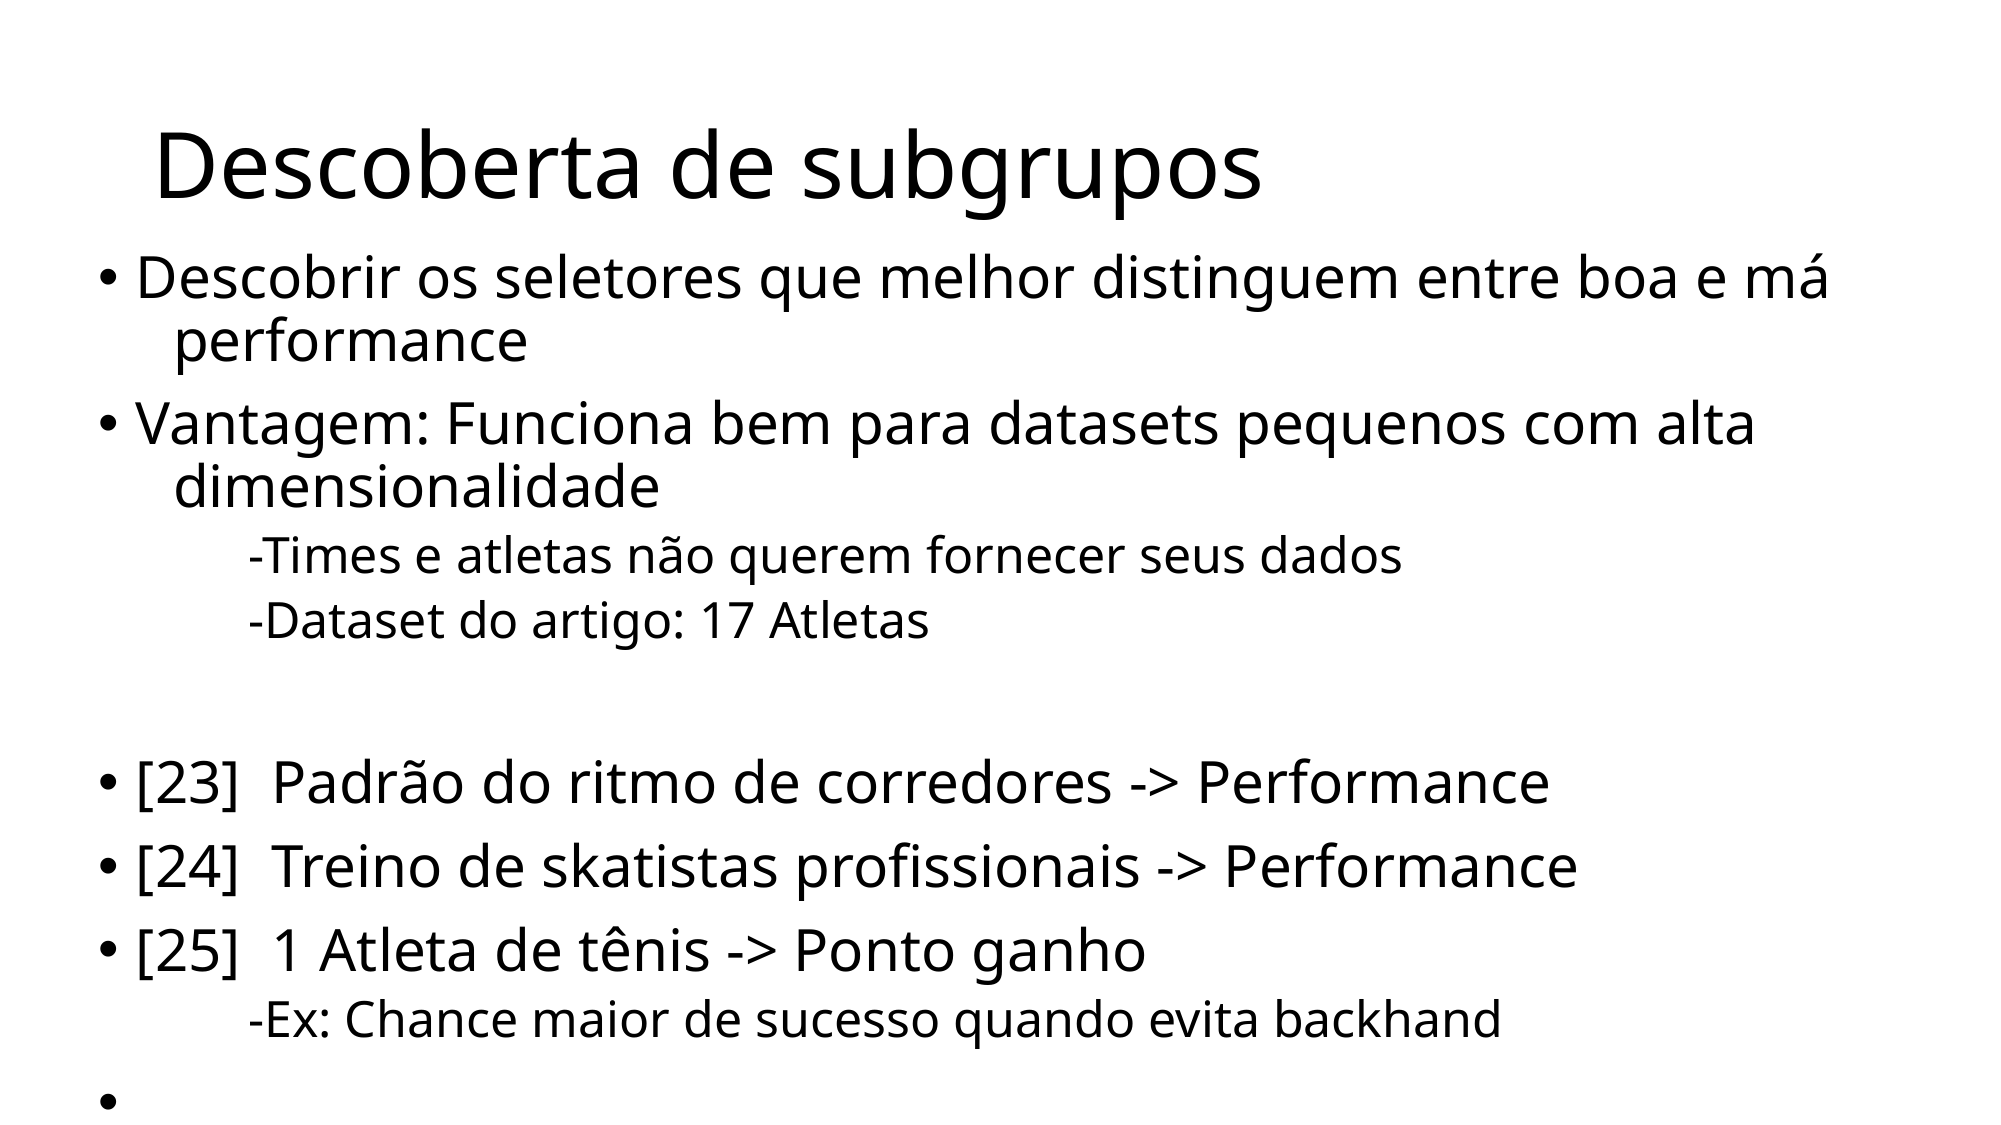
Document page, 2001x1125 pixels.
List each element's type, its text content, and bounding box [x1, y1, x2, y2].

list Descobrir os seletores que melhor distinguem entre boa e má performance Vantagem: Funciona bem para datasets pequenos com alta dimensionalidade -Times e atletas não querem fornecer seus dados -Dataset do artigo: 17 Atletas [23] Padrão do ritmo de corredores -> Performance [24] Treino de skatistas profissionais -> Performance [25] 1 Atleta de tênis -> Ponto ganho -Ex: Chance maior de sucesso quando evita backhand [83, 240, 1953, 1092]
title Descoberta de subgrupos [137, 59, 1863, 240]
